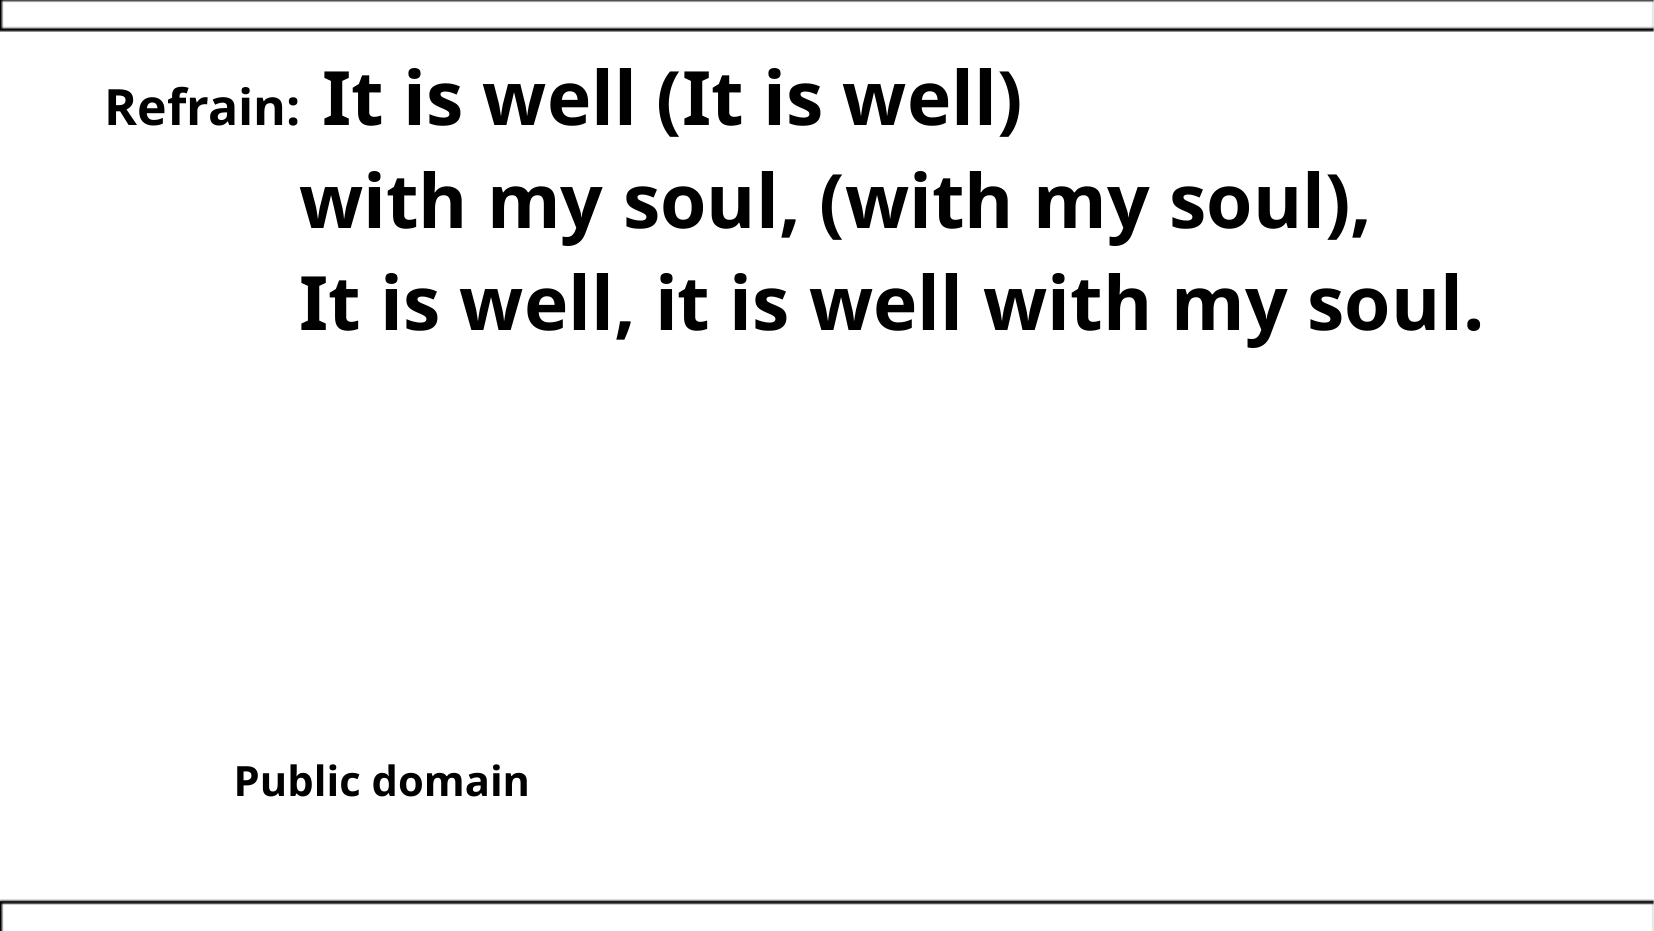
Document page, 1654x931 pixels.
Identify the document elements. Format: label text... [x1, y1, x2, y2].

picture [0, 0, 1654, 931]
text_box Refrain: It is well (It is well) with my soul, (with my soul), It is well, it is well with my soul. Public domain [90, 38, 1546, 797]
